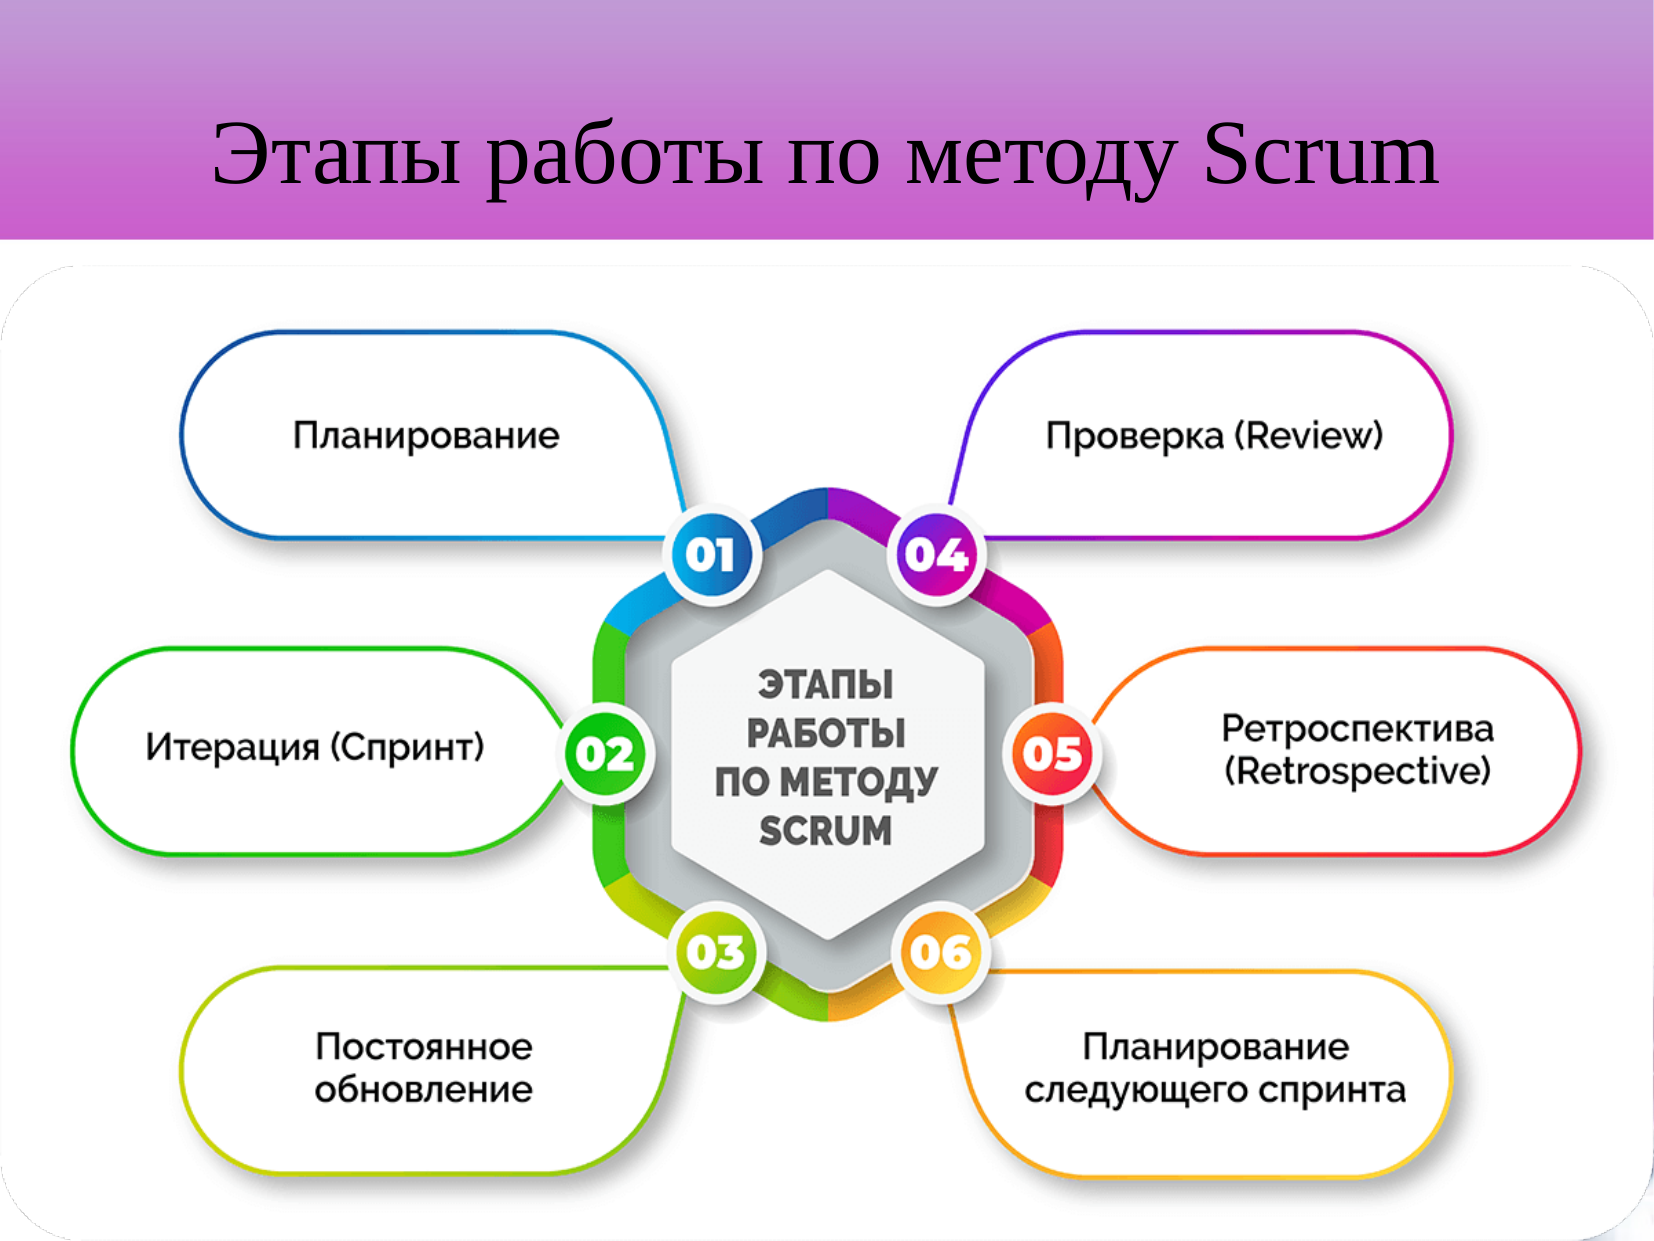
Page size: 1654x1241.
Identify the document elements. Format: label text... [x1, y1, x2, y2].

title Этапы работы по методу Scrum [82, 49, 1571, 257]
picture [0, 0, 1654, 1241]
